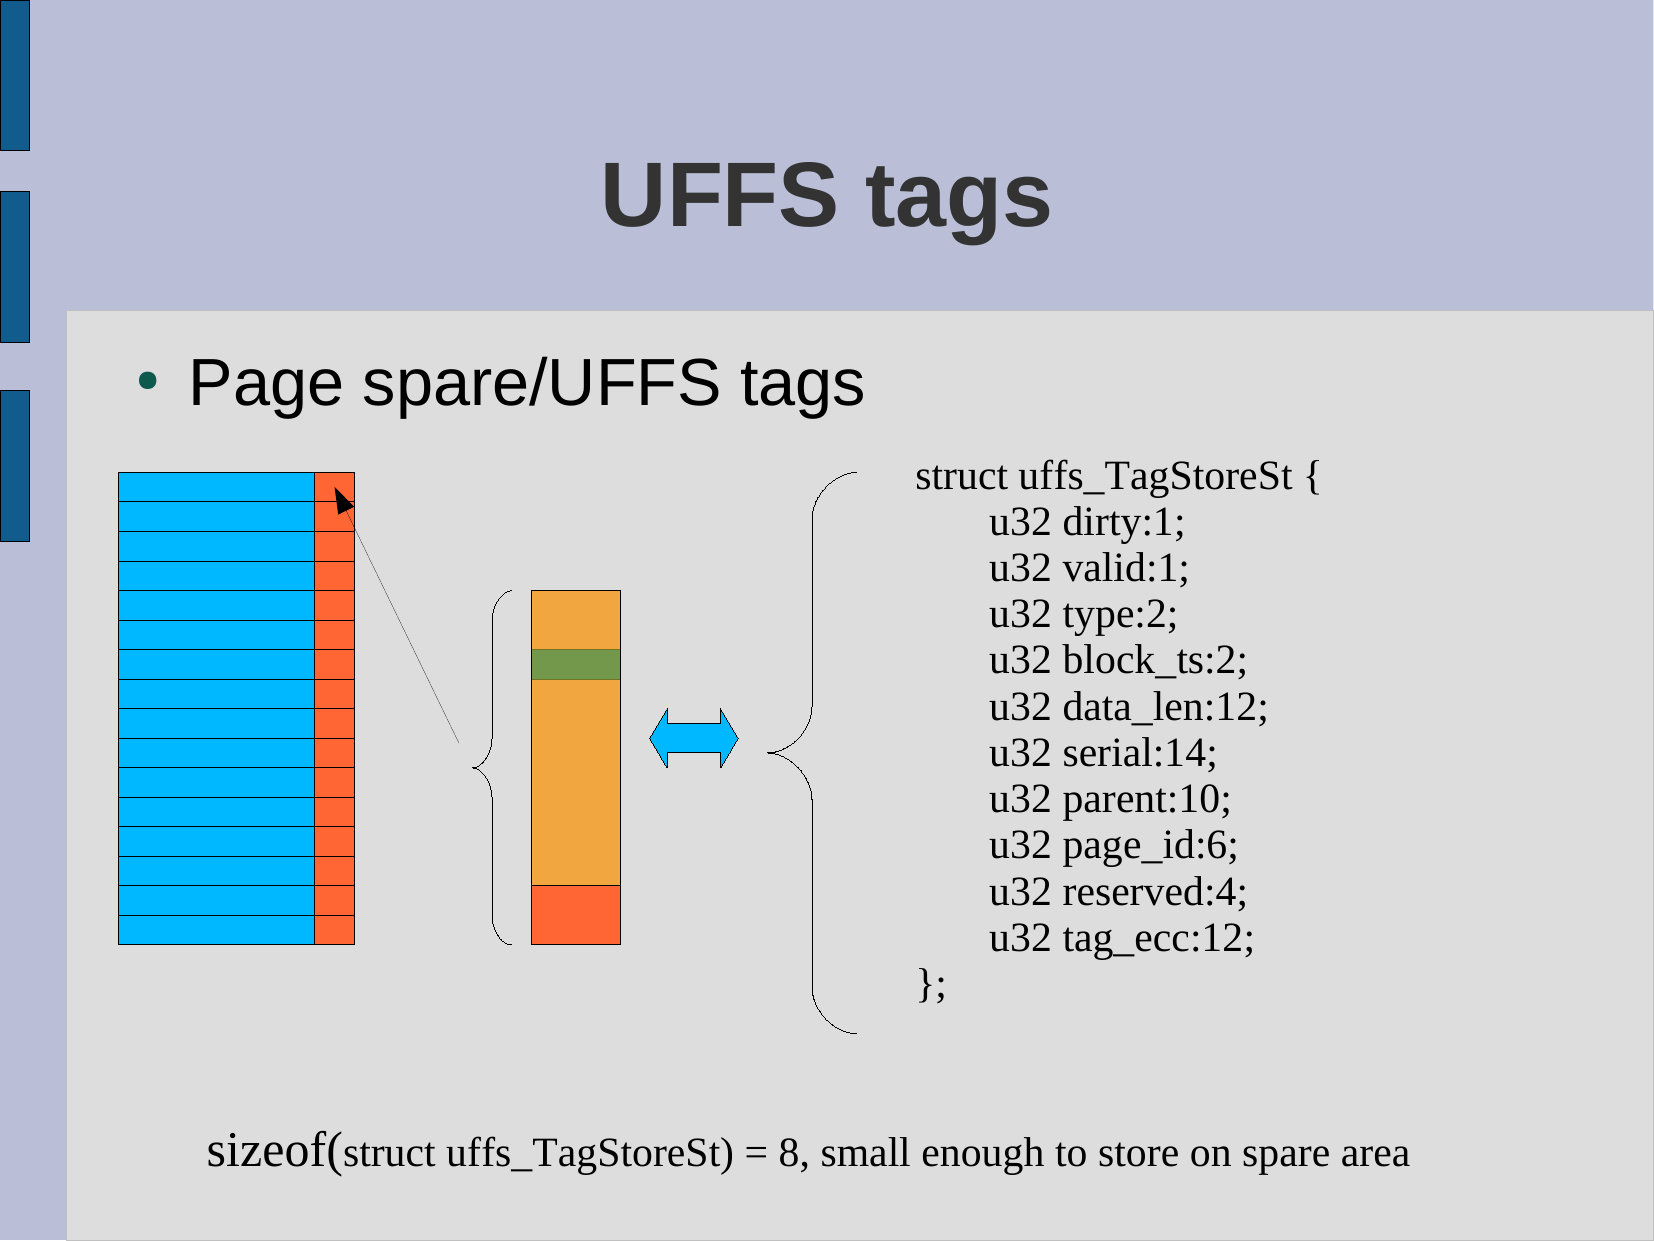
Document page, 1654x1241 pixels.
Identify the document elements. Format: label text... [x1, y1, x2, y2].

text_box sizeof(struct uffs_TagStoreSt) = 8, small enough to store on spare area [206, 1122, 1447, 1178]
list Page spare/UFFS tags [118, 344, 1595, 443]
text_box [347, 507, 355, 526]
text_box [649, 708, 739, 768]
text_box [531, 590, 621, 945]
title UFFS tags [121, 91, 1534, 299]
text_box struct uffs_TagStoreSt { u32 dirty:1; u32 valid:1; u32 type:2; u32 block_ts:2; u32 data_len:12; u32 serial:14; u32 parent:10; u32 page_id:6; u32 reserved:4; u32 tag_ecc:12; }; [915, 451, 1477, 1007]
text_box [118, 472, 355, 945]
